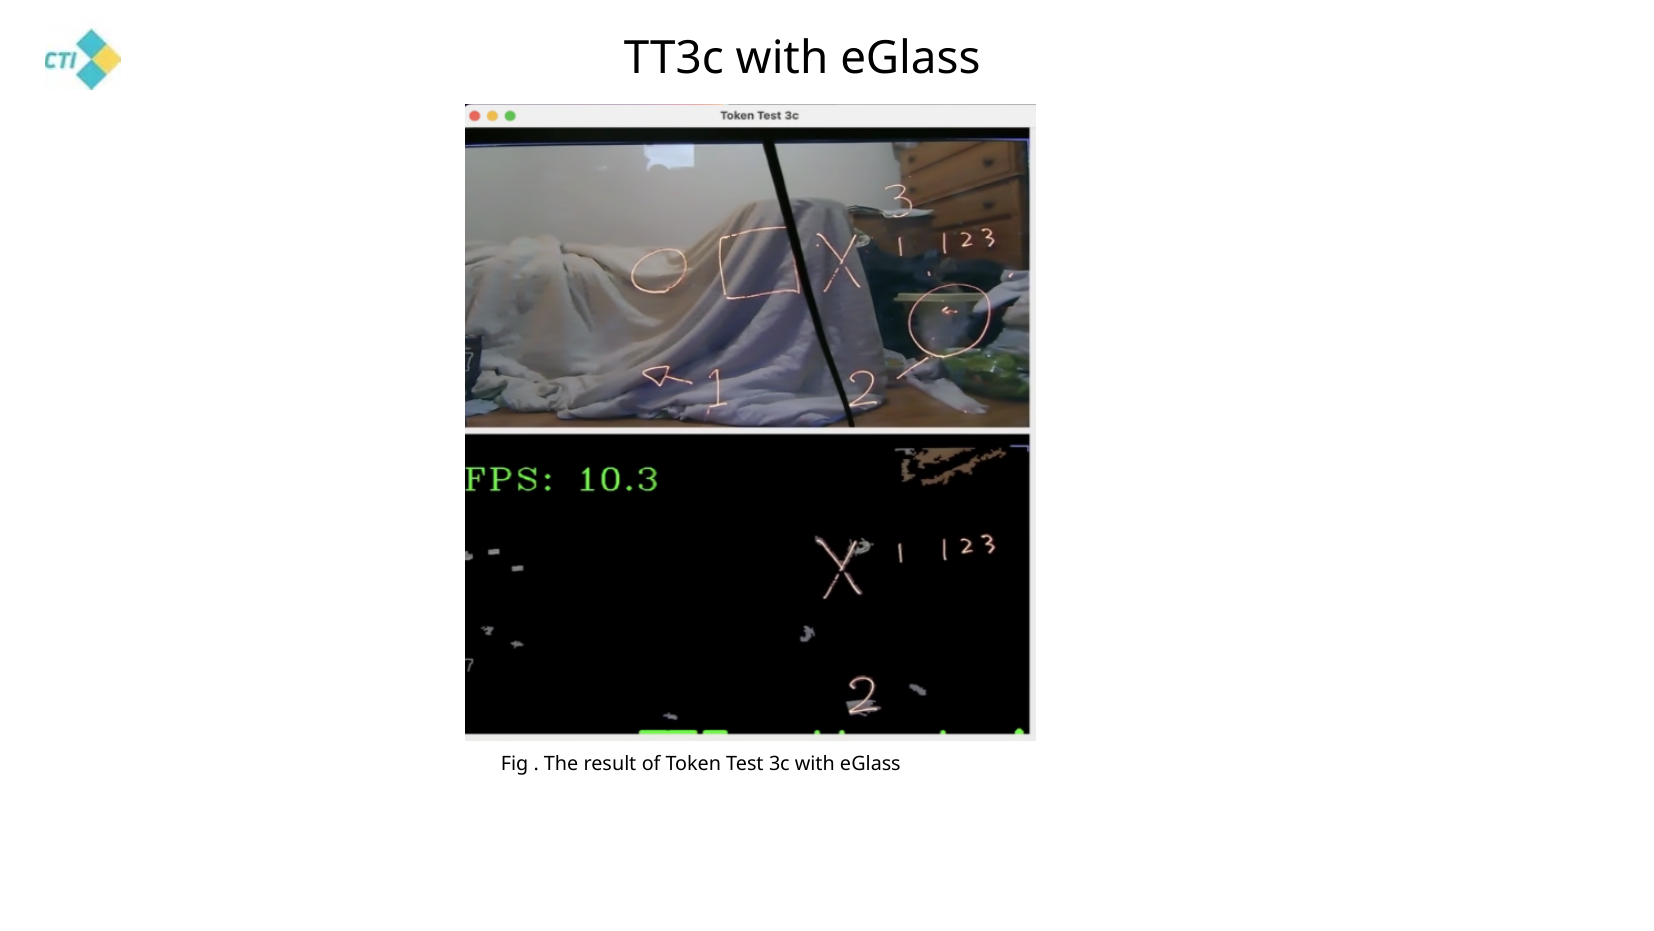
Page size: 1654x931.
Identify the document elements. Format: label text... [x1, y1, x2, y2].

text_box Fig . The result of Token Test 3c with eGlass [465, 742, 1306, 781]
picture [45, 18, 121, 91]
text_box TT3c with eGlass [225, 17, 1381, 136]
picture [465, 104, 1036, 741]
